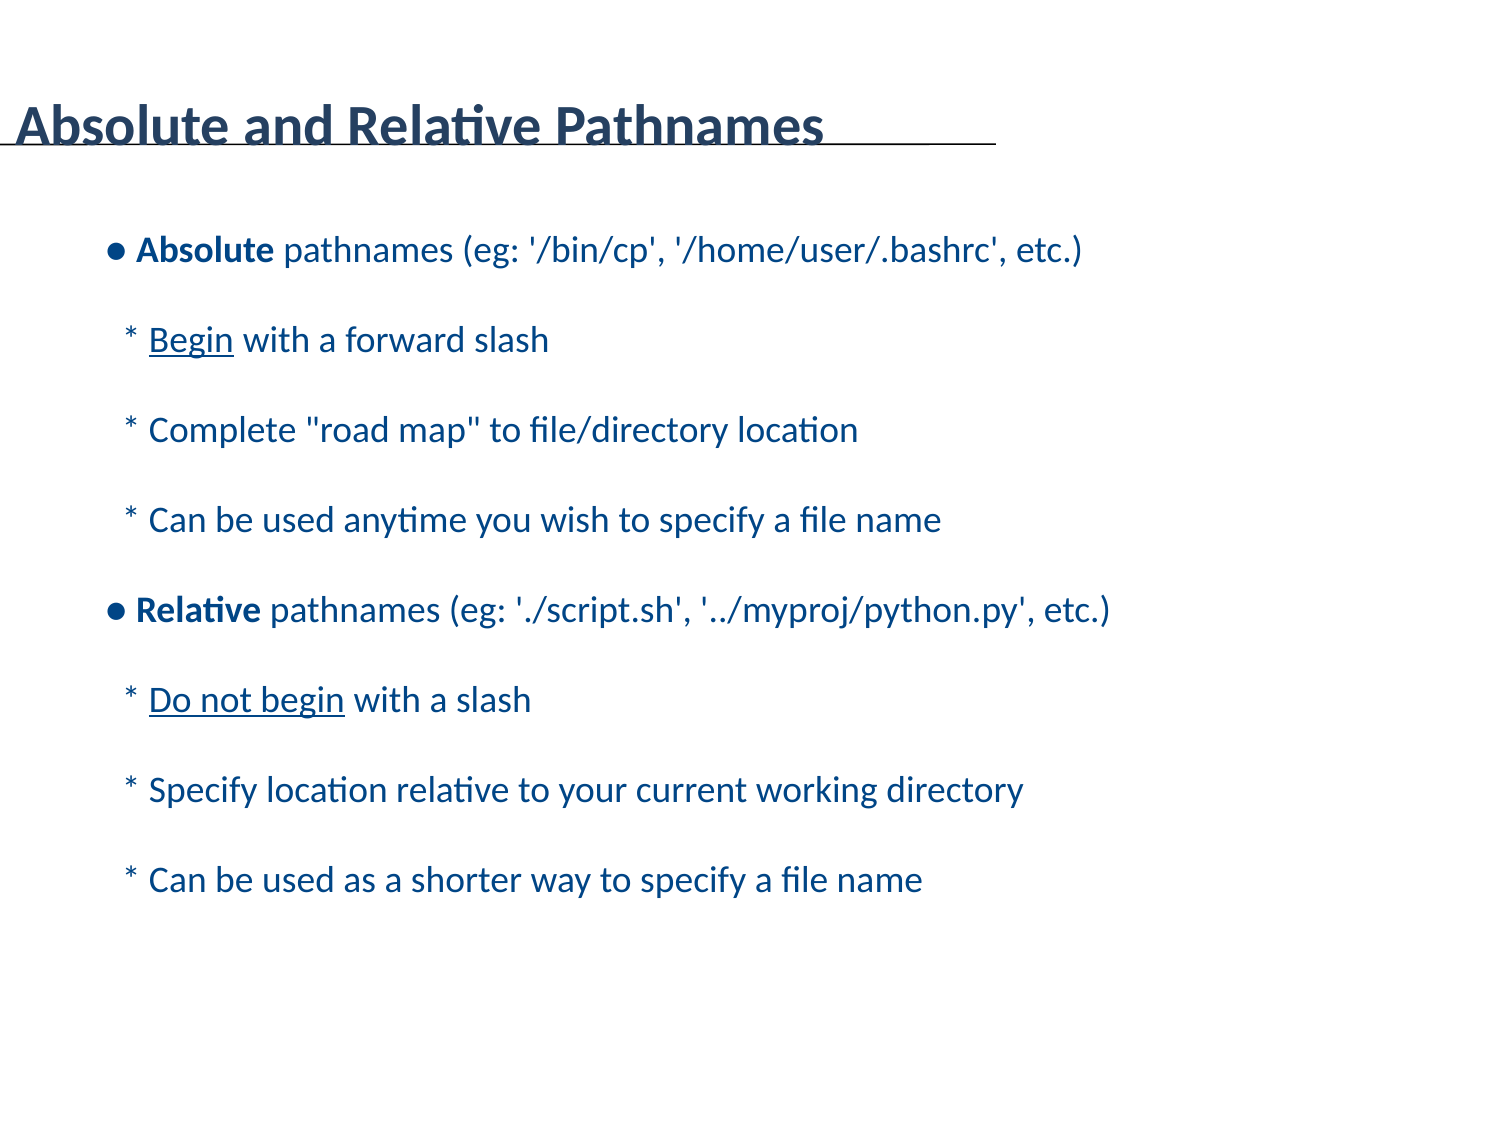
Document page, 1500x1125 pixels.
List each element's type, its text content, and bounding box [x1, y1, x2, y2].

text_box Absolute and Relative Pathnames [0, 79, 1141, 165]
text_box ● Absolute pathnames (eg: '/bin/cp', '/home/user/.bashrc', etc.) * Begin with a forward slash * Complete "road map" to file/directory location * Can be used anytime you wish to specify a file name ● Relative pathnames (eg: './script.sh', '../myproj/python.py', etc.) * Do not begin with a slash * Specify location relative to your current working directory * Can be used as a shorter way to specify a file name [90, 172, 1411, 919]
